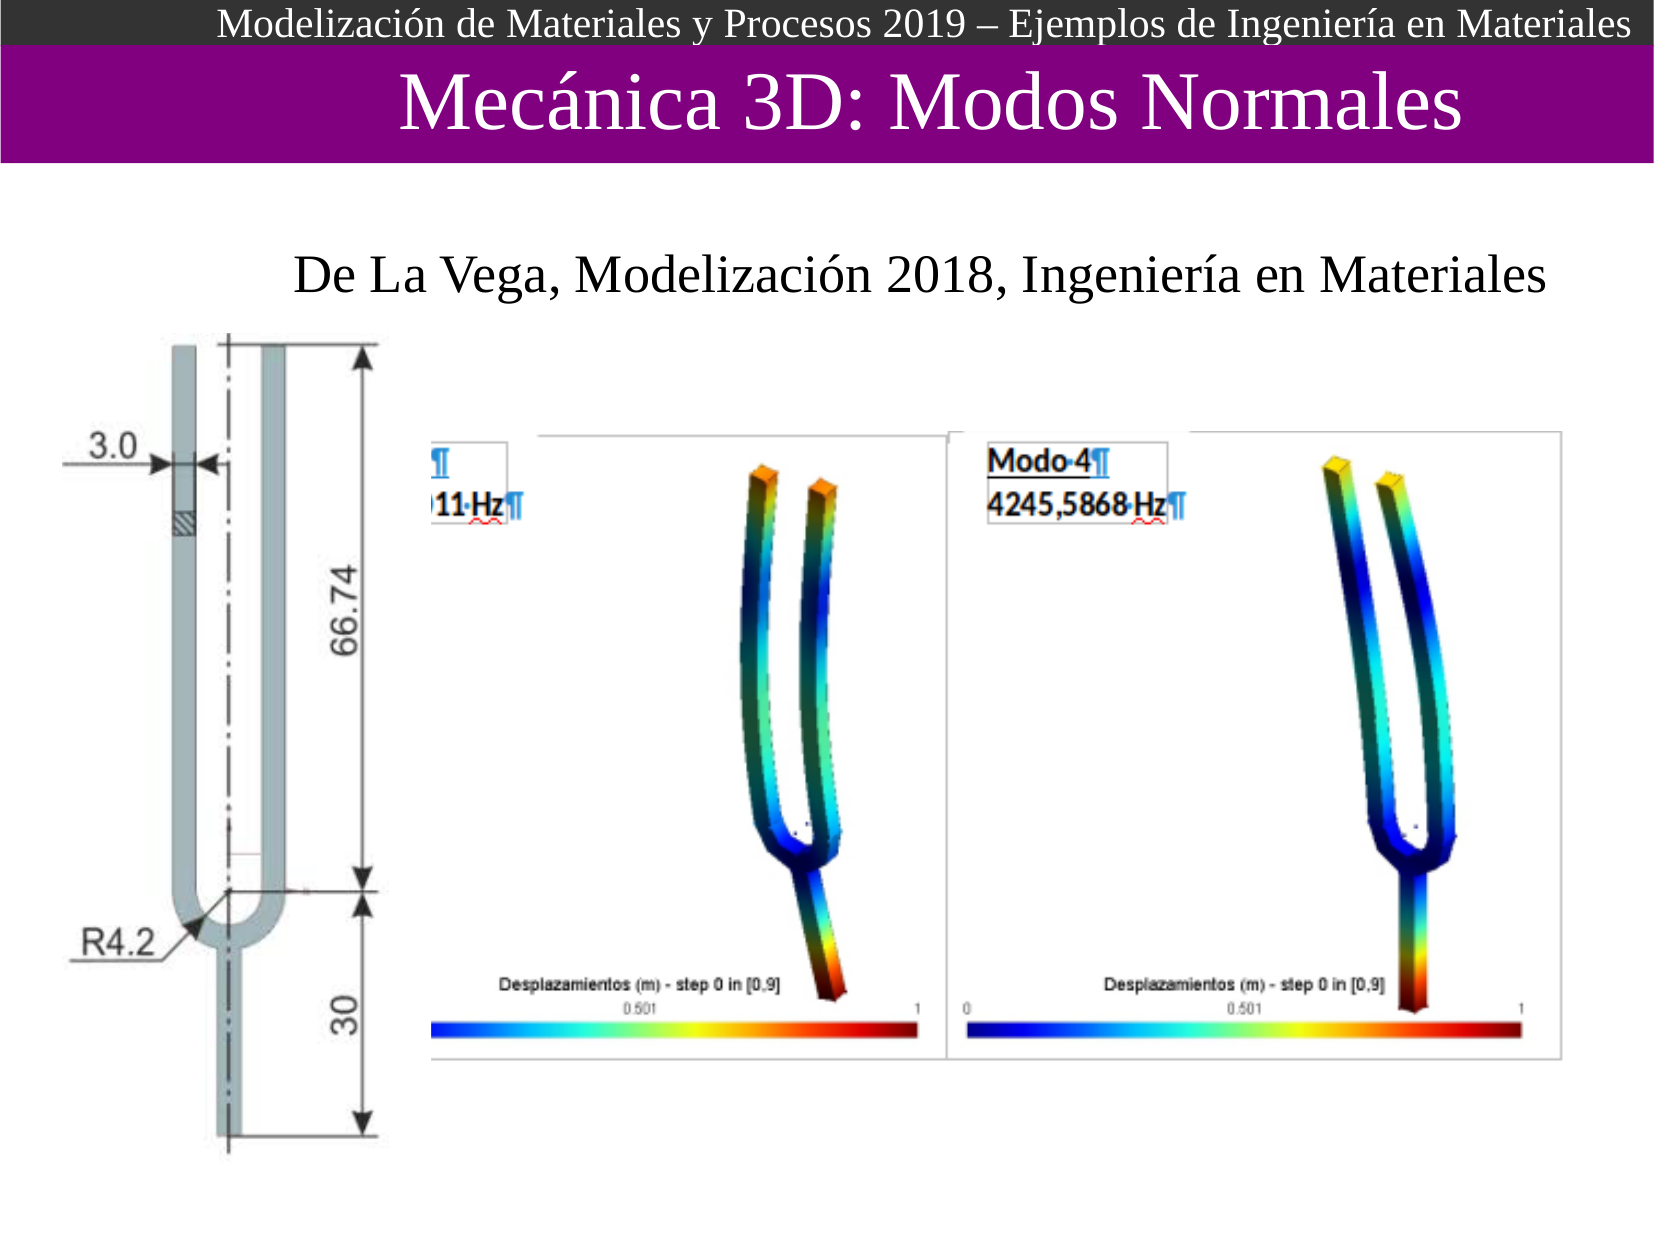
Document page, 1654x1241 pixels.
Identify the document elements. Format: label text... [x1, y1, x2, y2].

text_box De La Vega, Modelización 2018, Ingeniería en Materiales [278, 237, 1654, 372]
picture [62, 333, 1565, 1241]
text_box Mecánica 3D: Modos Normales [230, 47, 1634, 162]
